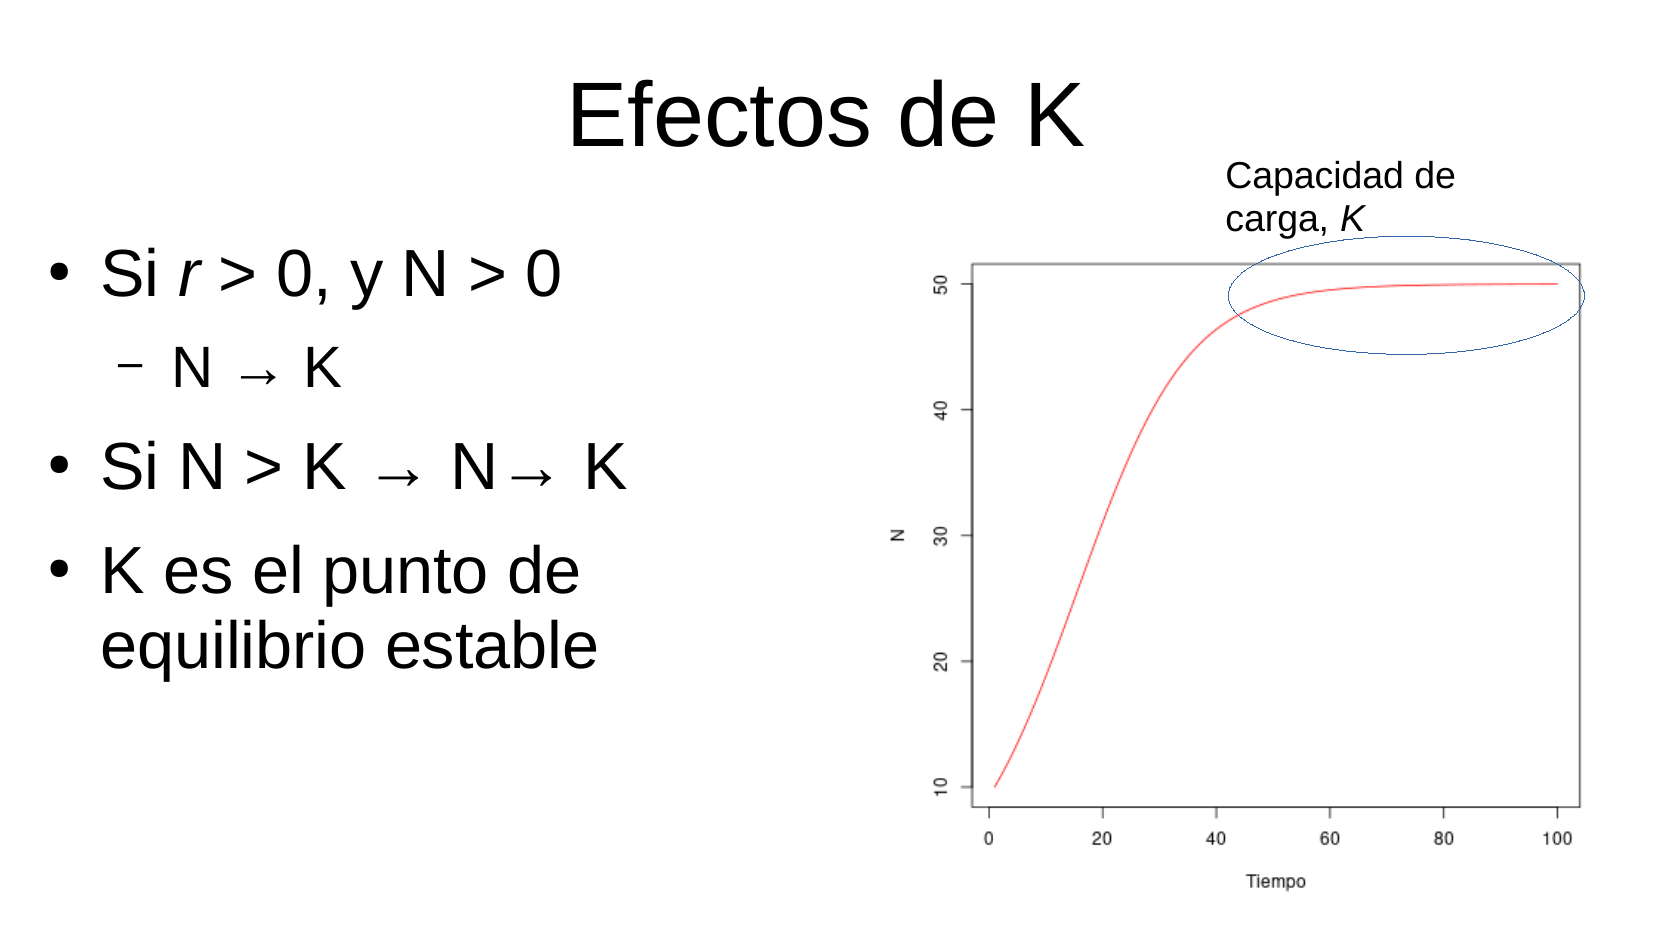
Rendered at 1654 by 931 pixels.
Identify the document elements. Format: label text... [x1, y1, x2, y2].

text_box Capacidad de carga, K [1210, 147, 1536, 247]
title Efectos de K [82, 37, 1571, 193]
list Si r > 0, y N > 0 N → K Si N > K → N→ K K es el punto de equilibrio estable [29, 236, 756, 776]
picture [885, 177, 1625, 916]
